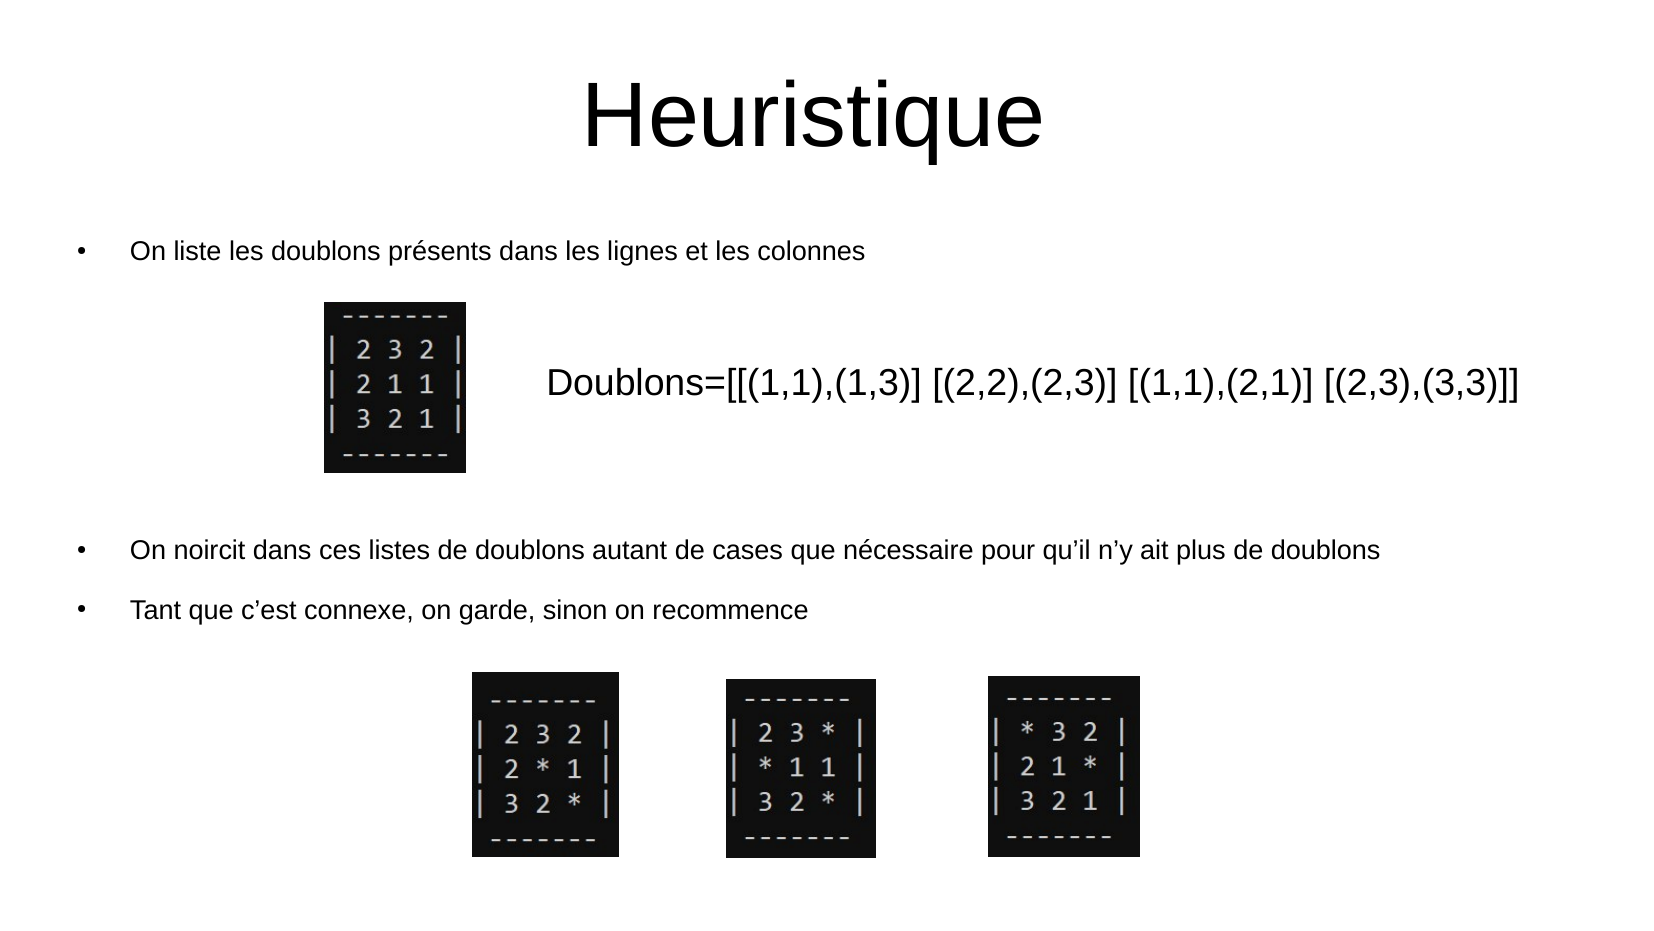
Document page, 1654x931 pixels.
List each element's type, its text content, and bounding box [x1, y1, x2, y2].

picture [472, 672, 619, 857]
title Heuristique [82, 37, 1571, 193]
list On liste les doublons présents dans les lignes et les colonnes On noircit dans ces listes de doublons autant de cases que nécessaire pour qu’il n’y ait plus de doublons Tant que c’est connexe, on garde, sinon on recommence [59, 236, 1477, 905]
text_box Doublons=[[(1,1),(1,3)] [(2,2),(2,3)] [(1,1),(2,1)] [(2,3),(3,3)]] [1477, 354, 1536, 580]
picture [726, 679, 876, 858]
picture [324, 302, 466, 473]
picture [988, 676, 1140, 857]
